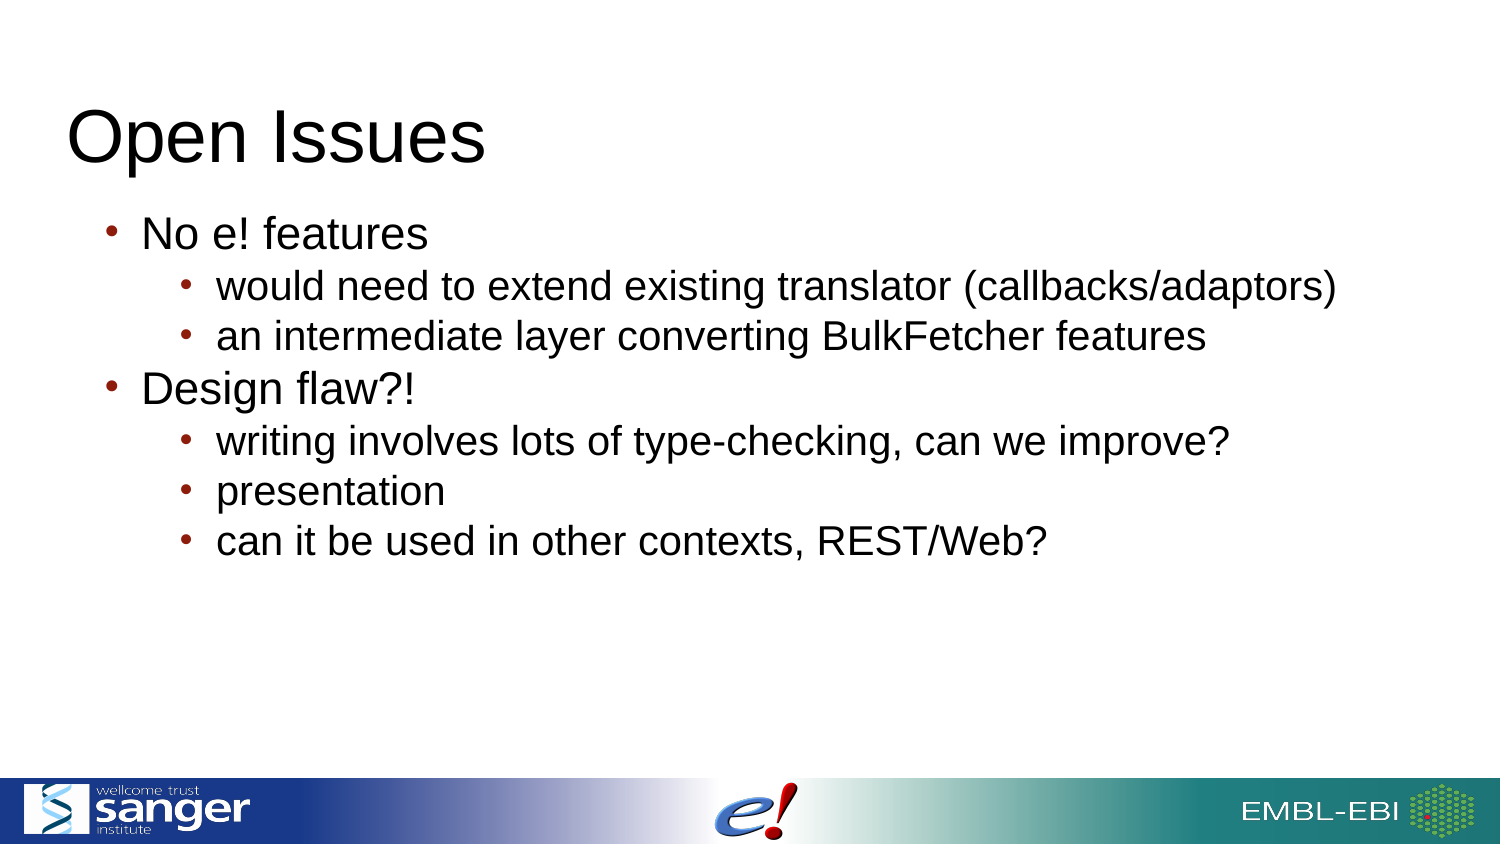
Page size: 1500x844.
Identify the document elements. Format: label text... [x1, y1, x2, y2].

picture [0, 778, 1500, 844]
title Open Issues [51, 72, 1449, 167]
list No e! features would need to extend existing translator (callbacks/adaptors) an intermediate layer converting BulkFetcher features Design flaw?! writing involves lots of type-checking, can we improve? presentation can it be used in other contexts, REST/Web? [51, 189, 1449, 750]
